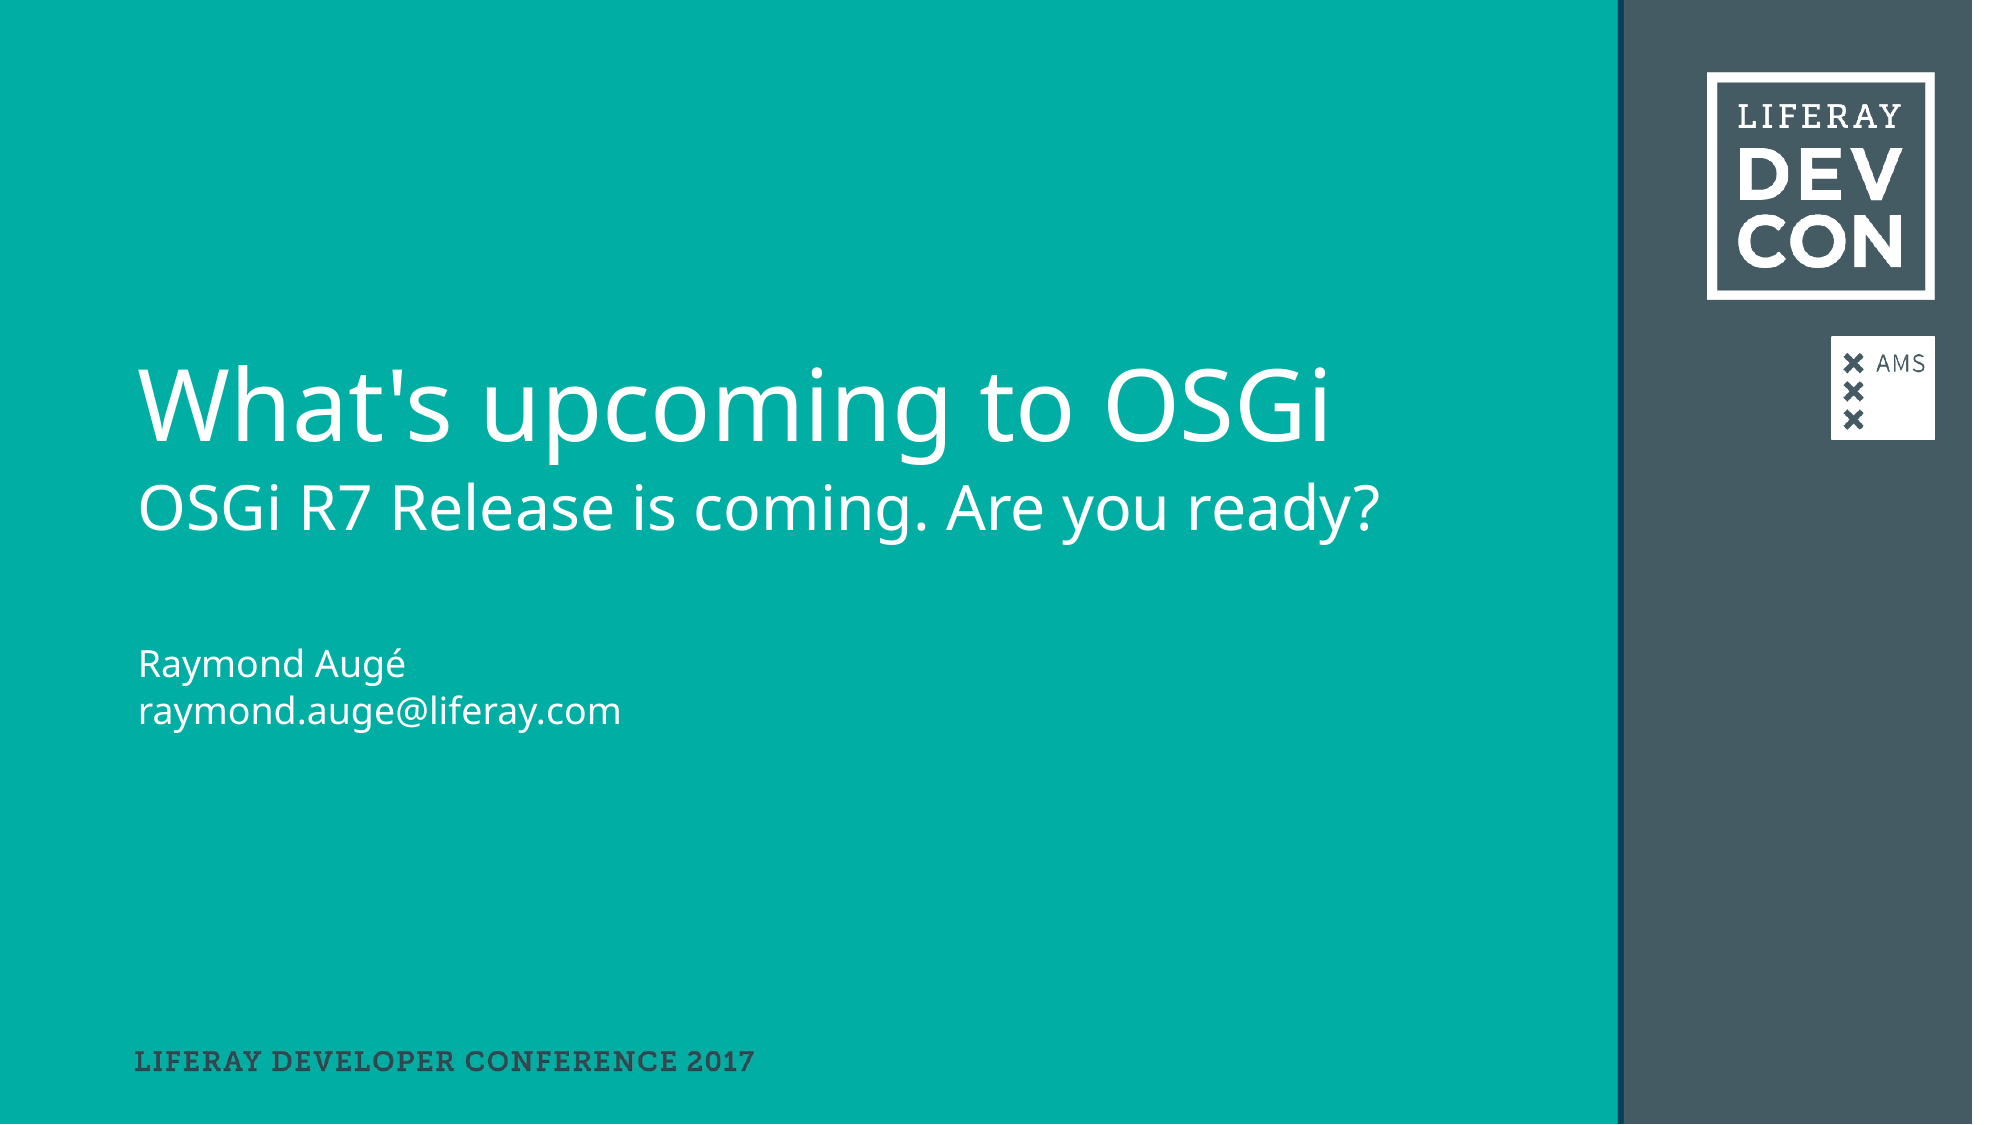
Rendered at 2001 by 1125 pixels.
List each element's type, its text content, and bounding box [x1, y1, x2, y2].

title What's upcoming to OSGi [122, 295, 1578, 468]
list raymond.auge@liferay.com [122, 684, 888, 751]
picture [0, 0, 1617, 1124]
list Raymond Augé [122, 640, 888, 684]
subtitle OSGi R7 Release is coming. Are you ready? [122, 468, 1578, 630]
picture [1620, 0, 1972, 1124]
